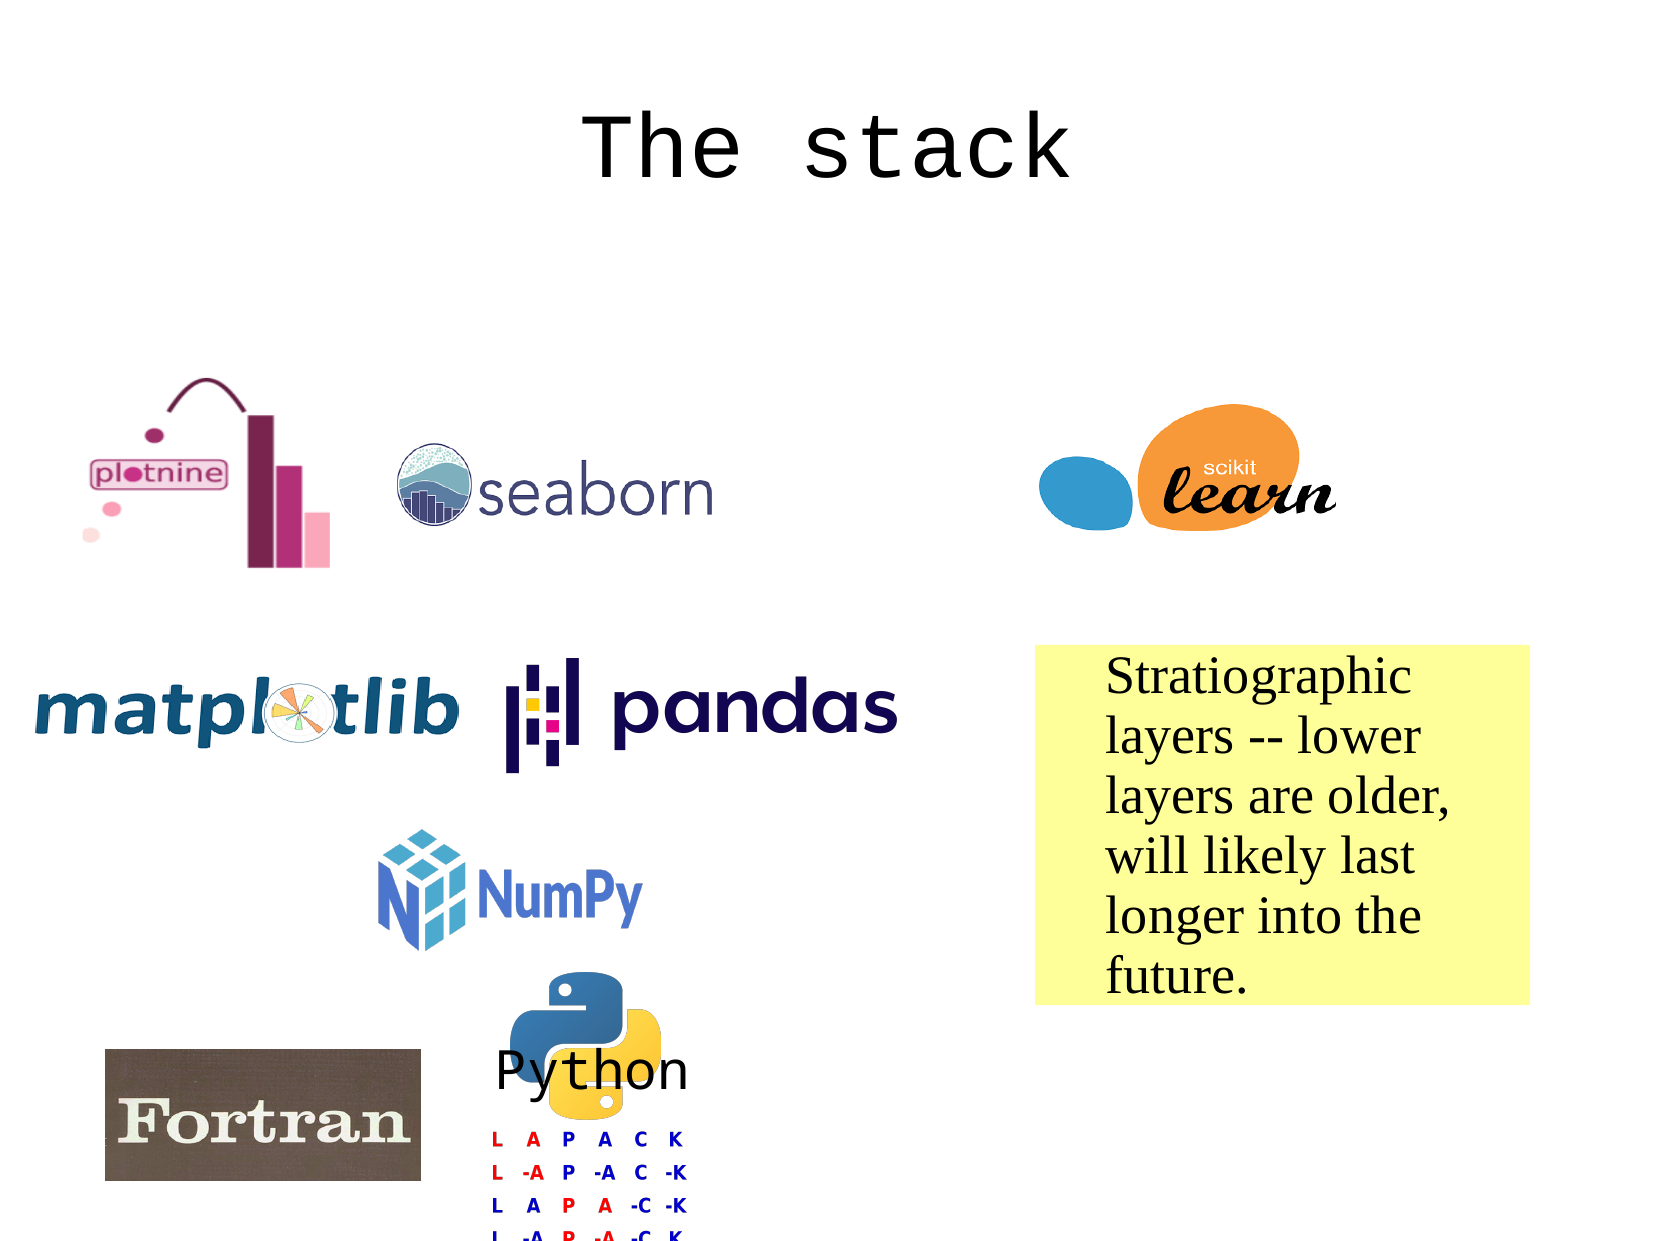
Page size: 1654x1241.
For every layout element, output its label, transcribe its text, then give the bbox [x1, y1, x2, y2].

title The stack [82, 49, 1571, 257]
picture [30, 644, 465, 781]
picture [360, 629, 916, 1024]
list Stratiographic layers -- lower layers are older, will likely last longer into the future. [1035, 644, 1531, 1006]
picture [390, 436, 721, 541]
picture [1039, 404, 1336, 531]
picture [480, 1101, 693, 1241]
picture [105, 1049, 421, 1181]
text_box Python [480, 1024, 910, 1101]
picture [82, 375, 331, 571]
